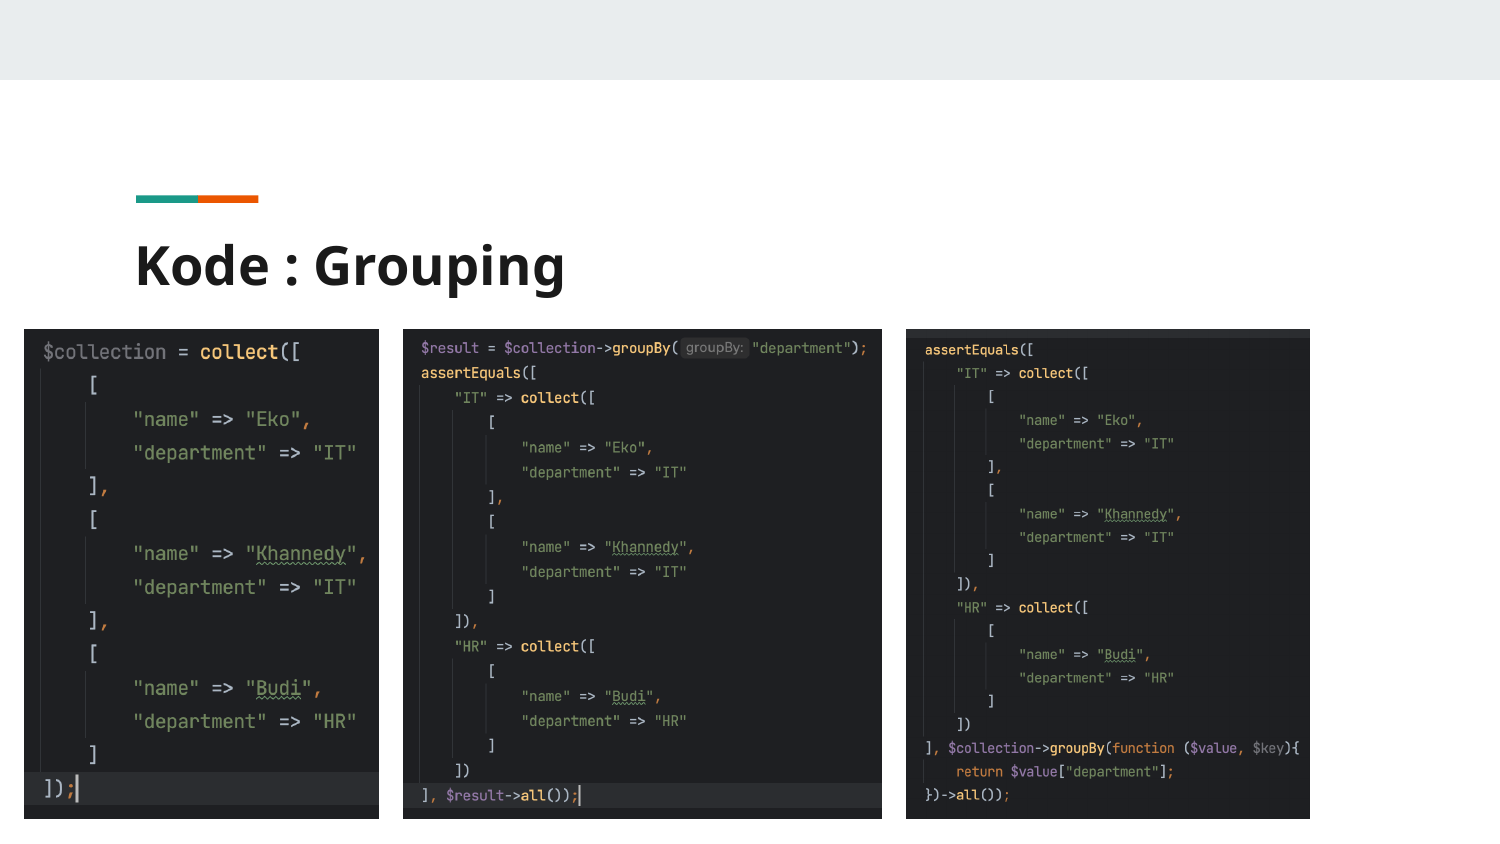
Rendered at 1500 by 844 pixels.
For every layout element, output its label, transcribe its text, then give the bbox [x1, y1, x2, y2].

title Kode : Grouping [119, 216, 1381, 305]
picture [906, 329, 1310, 819]
picture [403, 329, 882, 819]
picture [24, 329, 379, 819]
